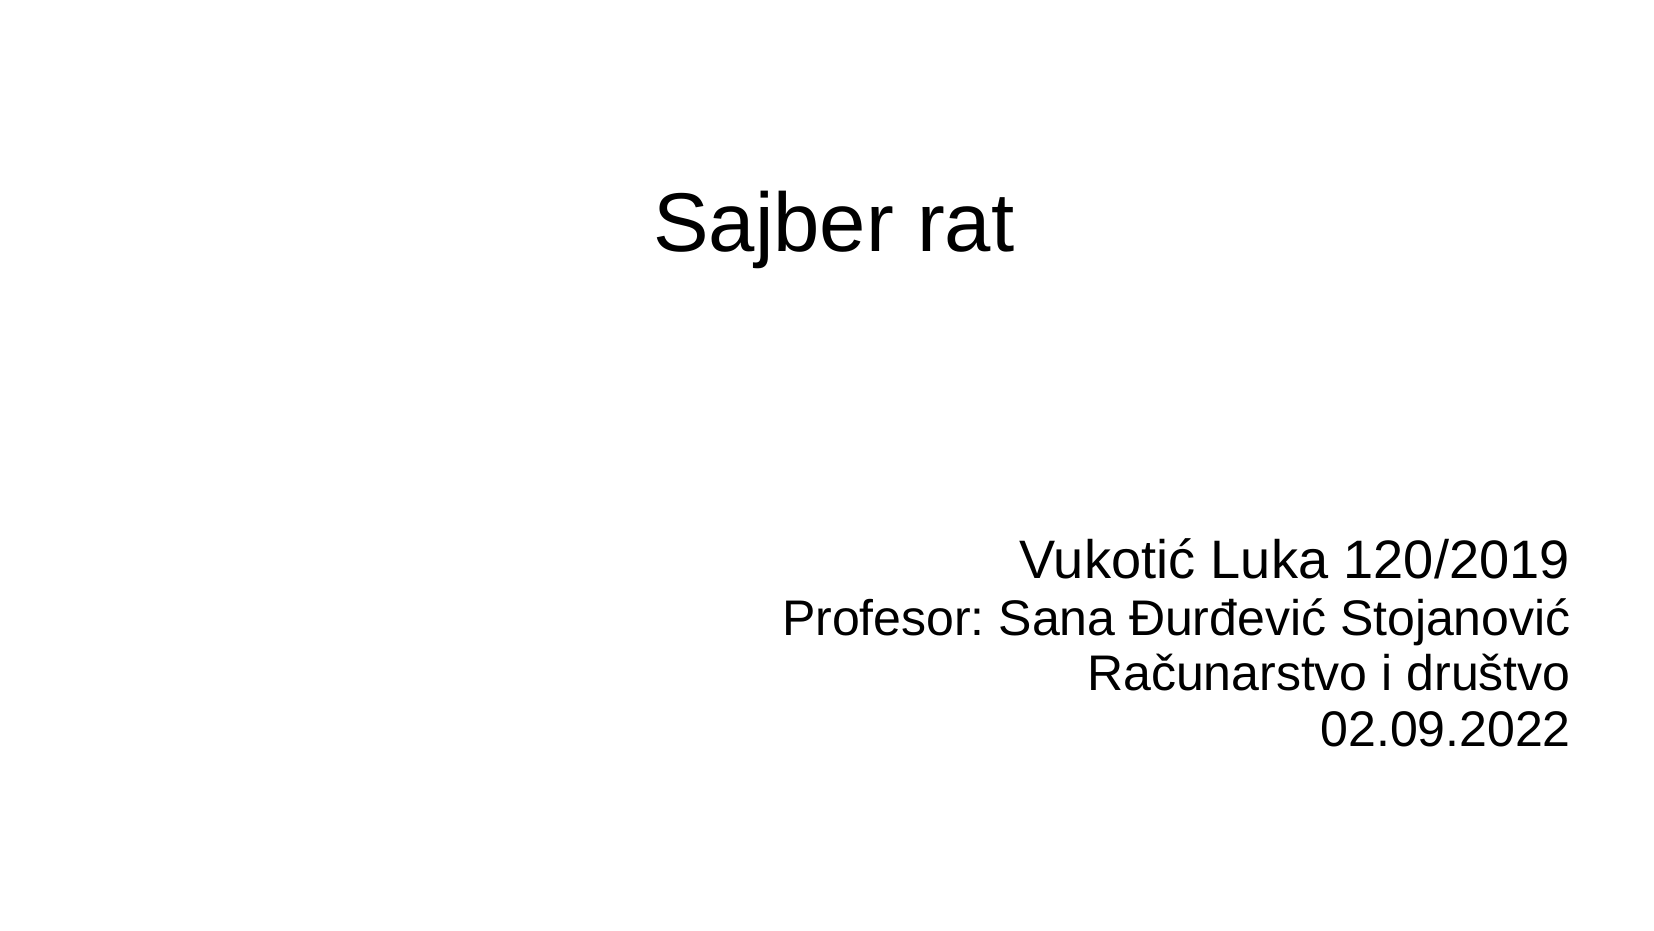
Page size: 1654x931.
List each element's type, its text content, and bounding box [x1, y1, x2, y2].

subtitle Vukotić Luka 120/2019 Profesor: Sana Đurđević Stojanović Računarstvo i društvo 02.09.2022 [82, 217, 1571, 758]
title Sajber rat [90, 144, 1579, 301]
